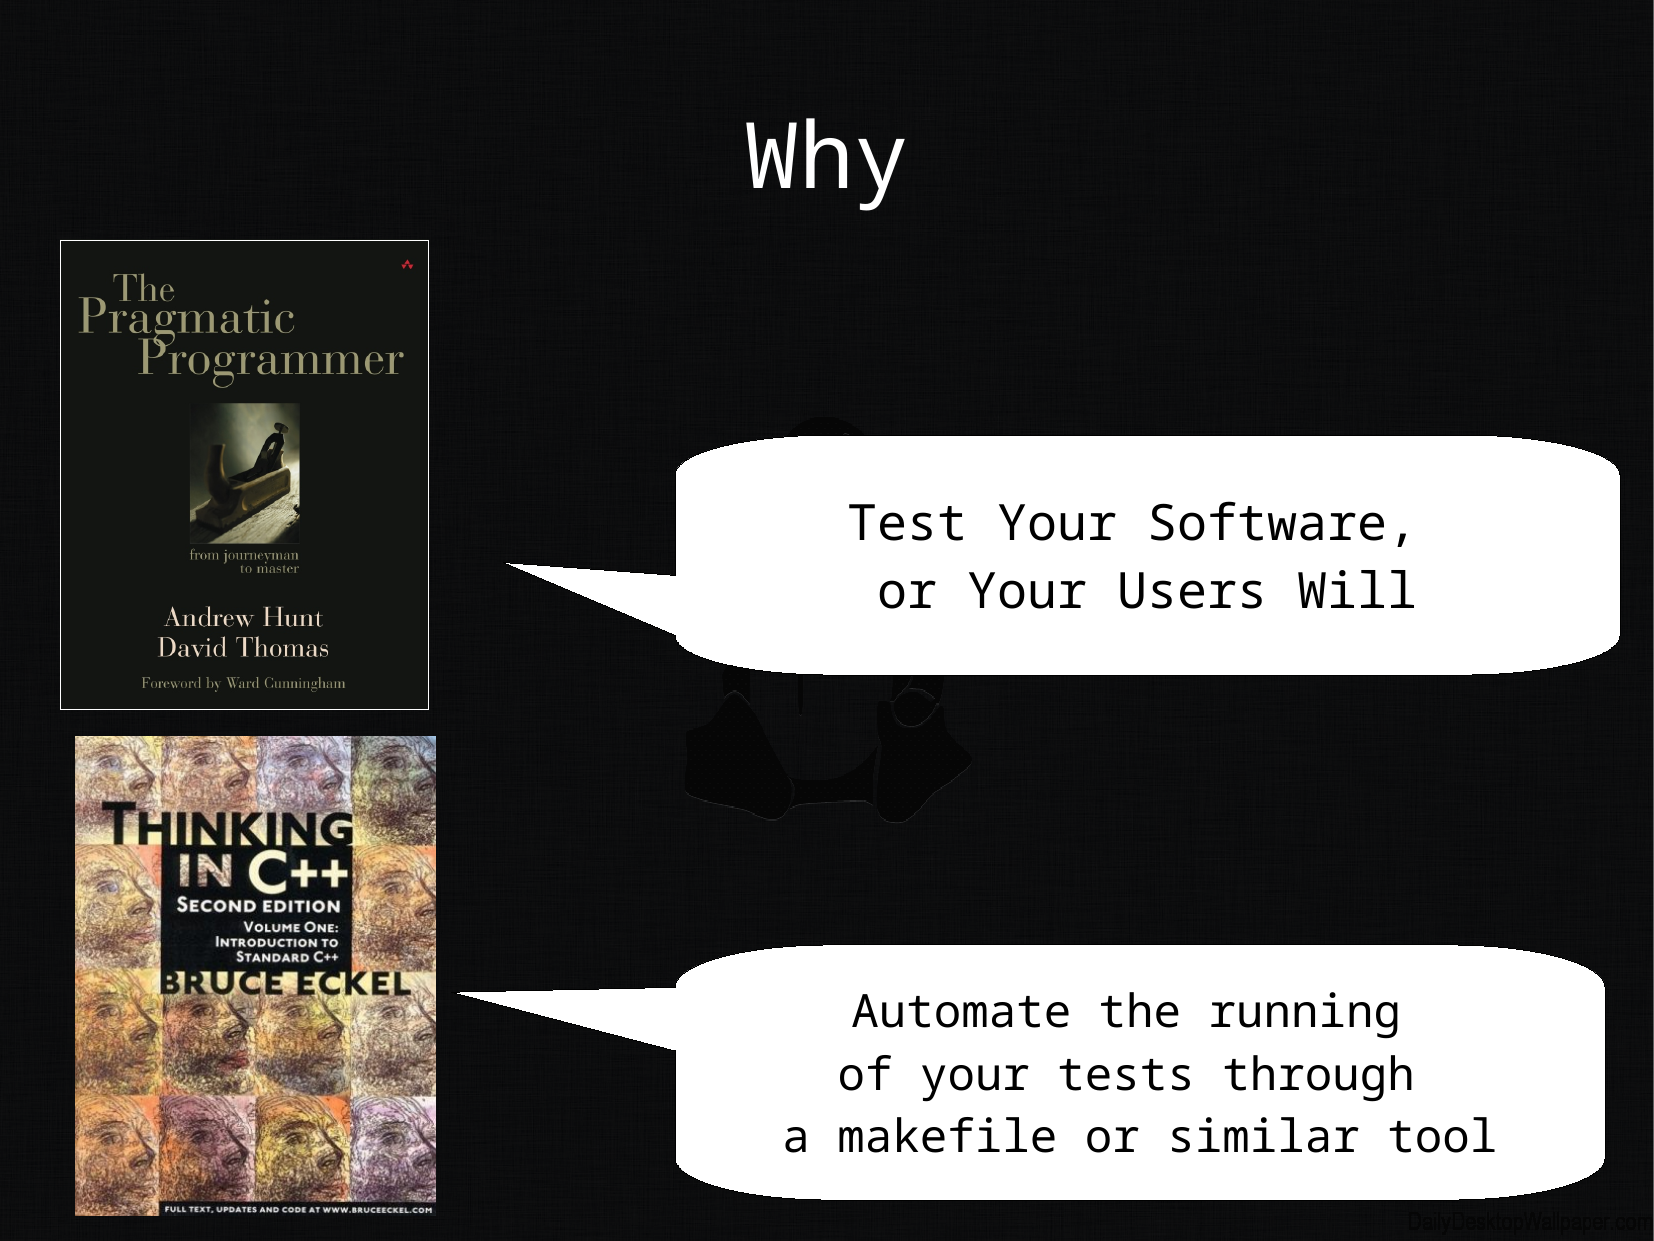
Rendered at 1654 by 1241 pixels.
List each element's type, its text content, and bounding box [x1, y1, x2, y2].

picture [0, 0, 1654, 1241]
title Why [82, 49, 1571, 257]
text_box Automate the running of your tests through a makefile or similar tool [451, 944, 1606, 1201]
text_box Test Your Software, or Your Users Will [503, 435, 1621, 676]
